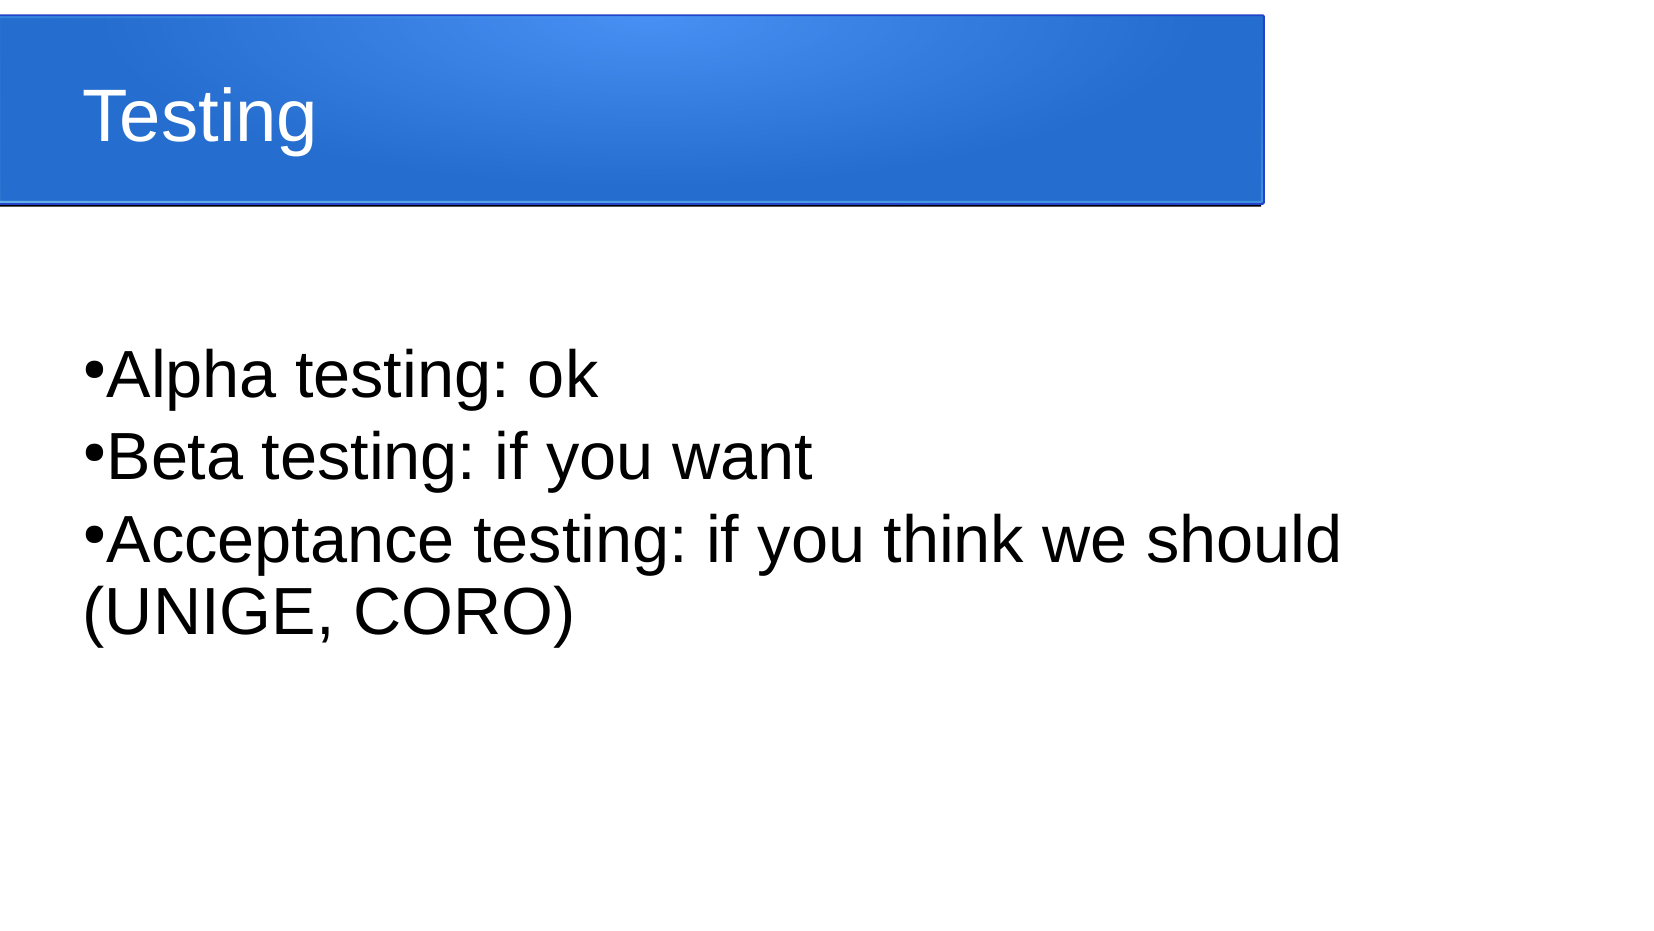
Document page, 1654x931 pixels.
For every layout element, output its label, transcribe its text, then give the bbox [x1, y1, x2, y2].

subtitle Alpha testing: ok Beta testing: if you want Acceptance testing: if you think we should (UNIGE, CORO) [82, 224, 1571, 764]
title Testing [82, 35, 1235, 189]
